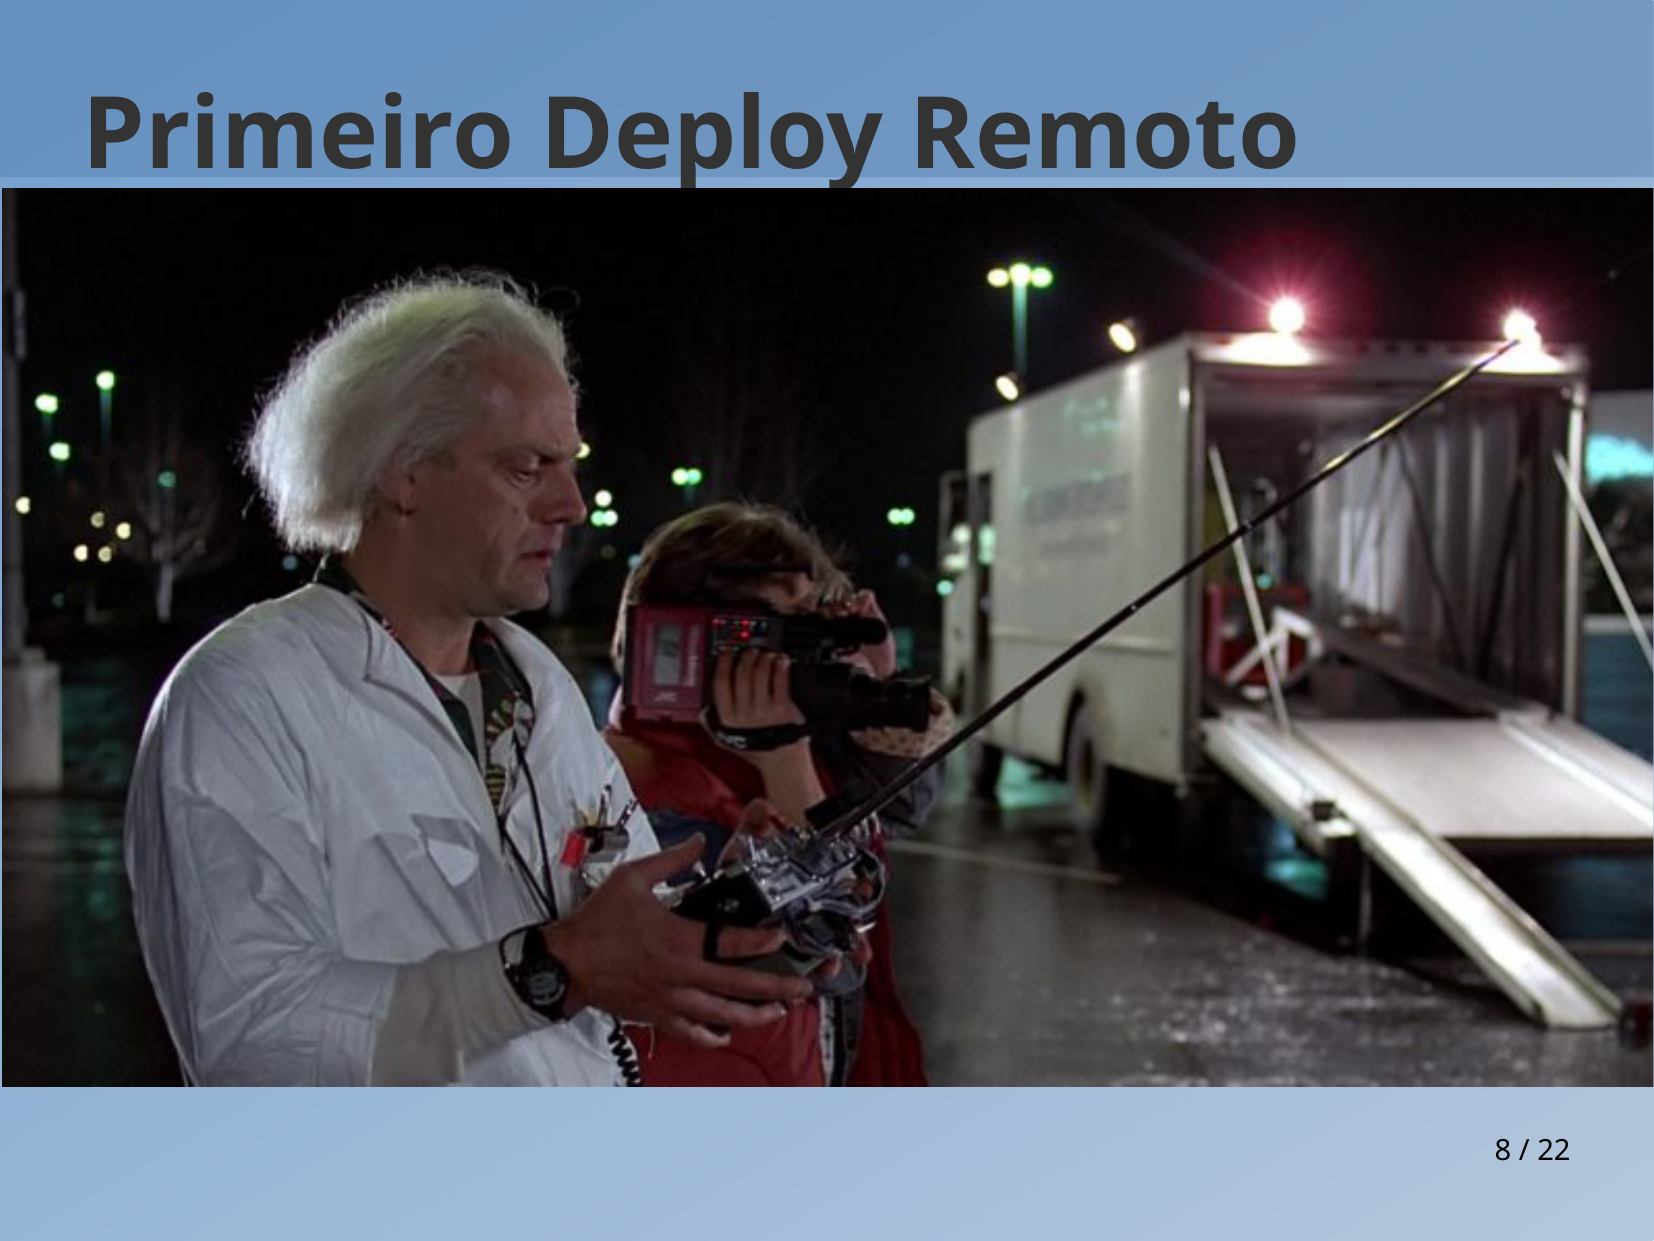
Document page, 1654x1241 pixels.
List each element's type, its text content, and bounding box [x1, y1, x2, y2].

title Primeiro Deploy Remoto [82, 11, 1489, 188]
picture [2, 188, 1654, 1087]
